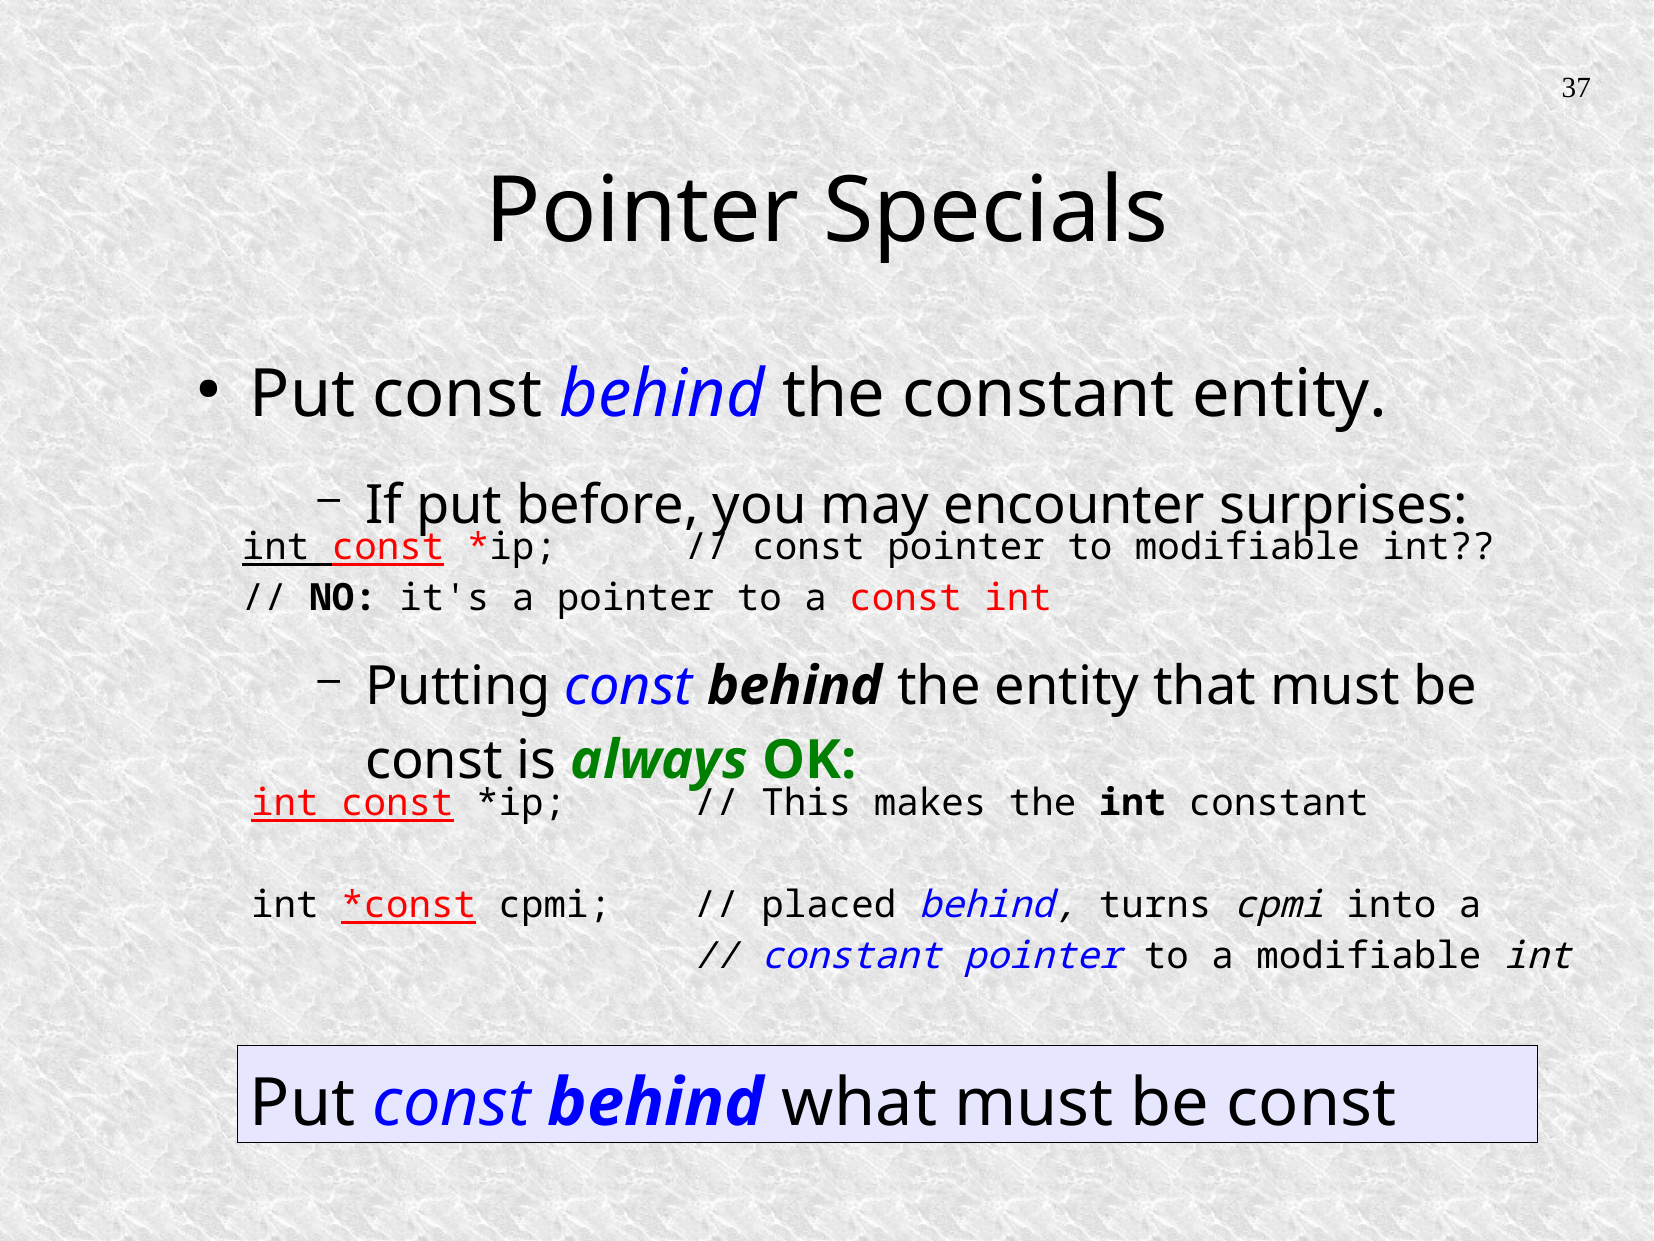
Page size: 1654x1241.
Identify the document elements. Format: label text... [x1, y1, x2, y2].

text_box int const *ip; // const pointer to modifiable int?? // NO: it's a pointer to a const int [241, 519, 1514, 705]
picture [0, 0, 1654, 1241]
list Put const behind the constant entity. If put before, you may encounter surprises: Putting const behind the entity that must be const is always OK: Put const behind what must be const [178, 344, 1629, 1241]
title Pointer Specials [121, 102, 1534, 311]
text_box int const *ip; // This makes the int constant int *const cpmi; // placed behind, turns cpmi into a // constant pointer to a modifiable int [251, 775, 1572, 965]
